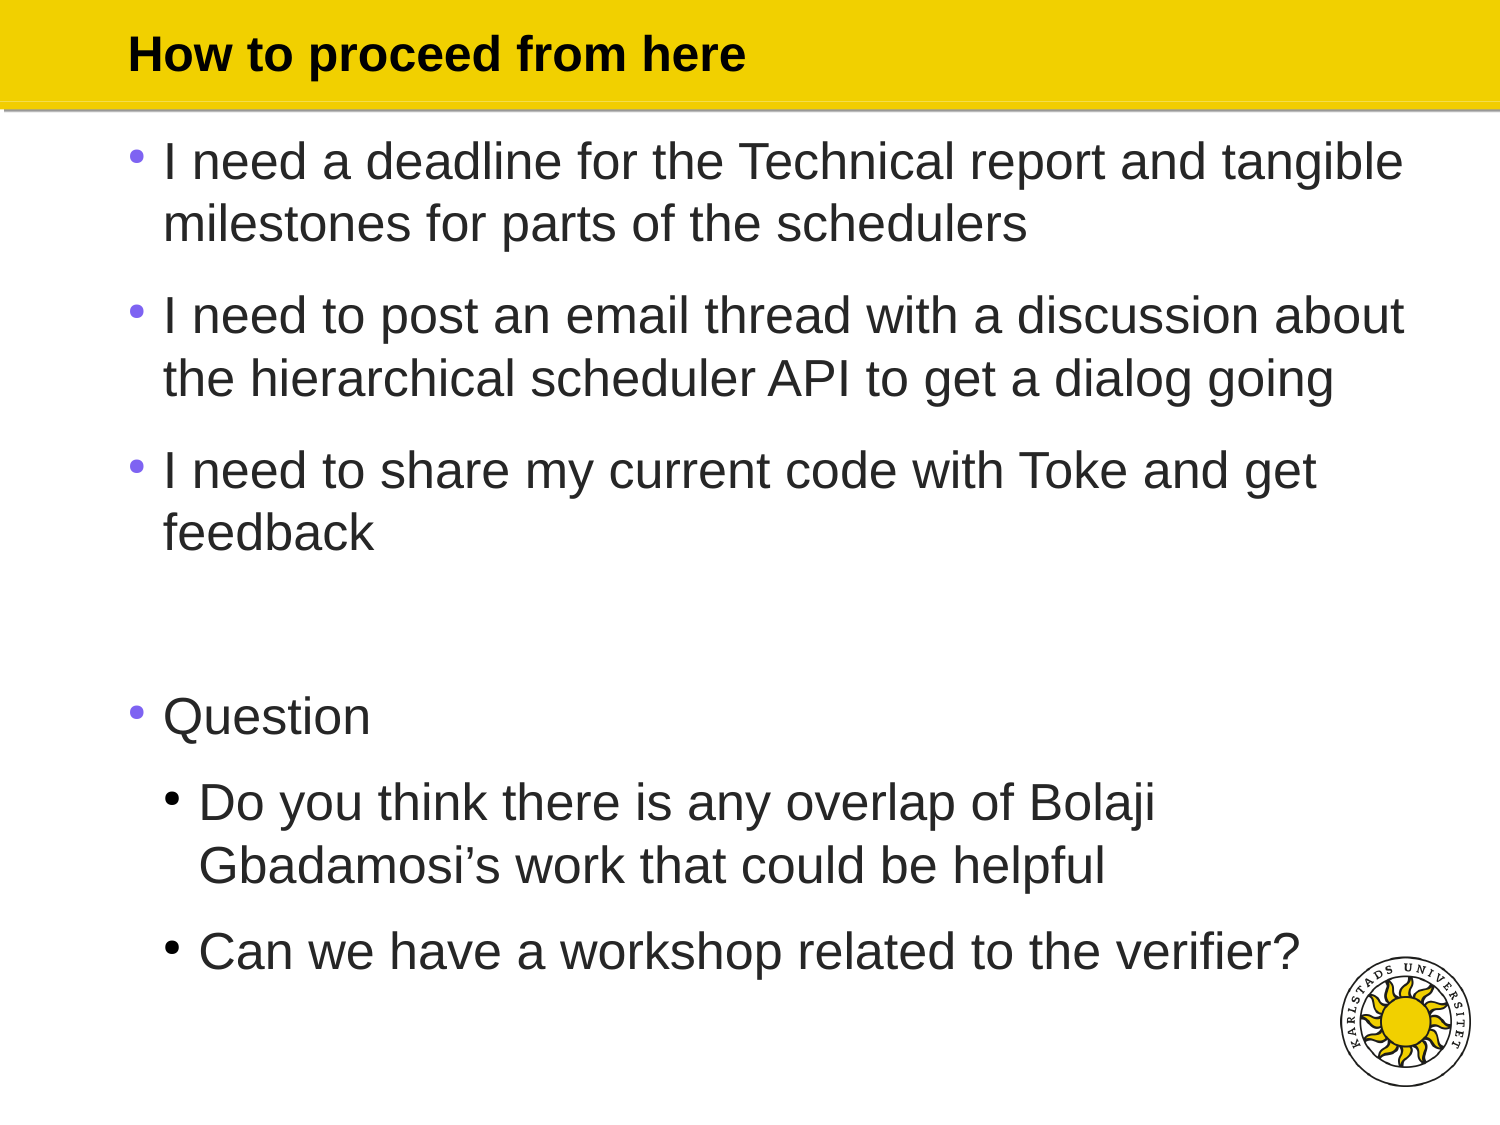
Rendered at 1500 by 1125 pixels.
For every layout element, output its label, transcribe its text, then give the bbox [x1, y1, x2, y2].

title How to proceed from here [112, 0, 1388, 102]
list I need a deadline for the Technical report and tangible milestones for parts of the schedulers I need to post an email thread with a discussion about the hierarchical scheduler API to get a dialog going I need to share my current code with Toke and get feedback Question Do you think there is any overlap of Bolaji Gbadamosi’s work that could be helpful Can we have a workshop related to the verifier? [112, 27, 1486, 1018]
picture [1340, 1018, 1471, 1095]
